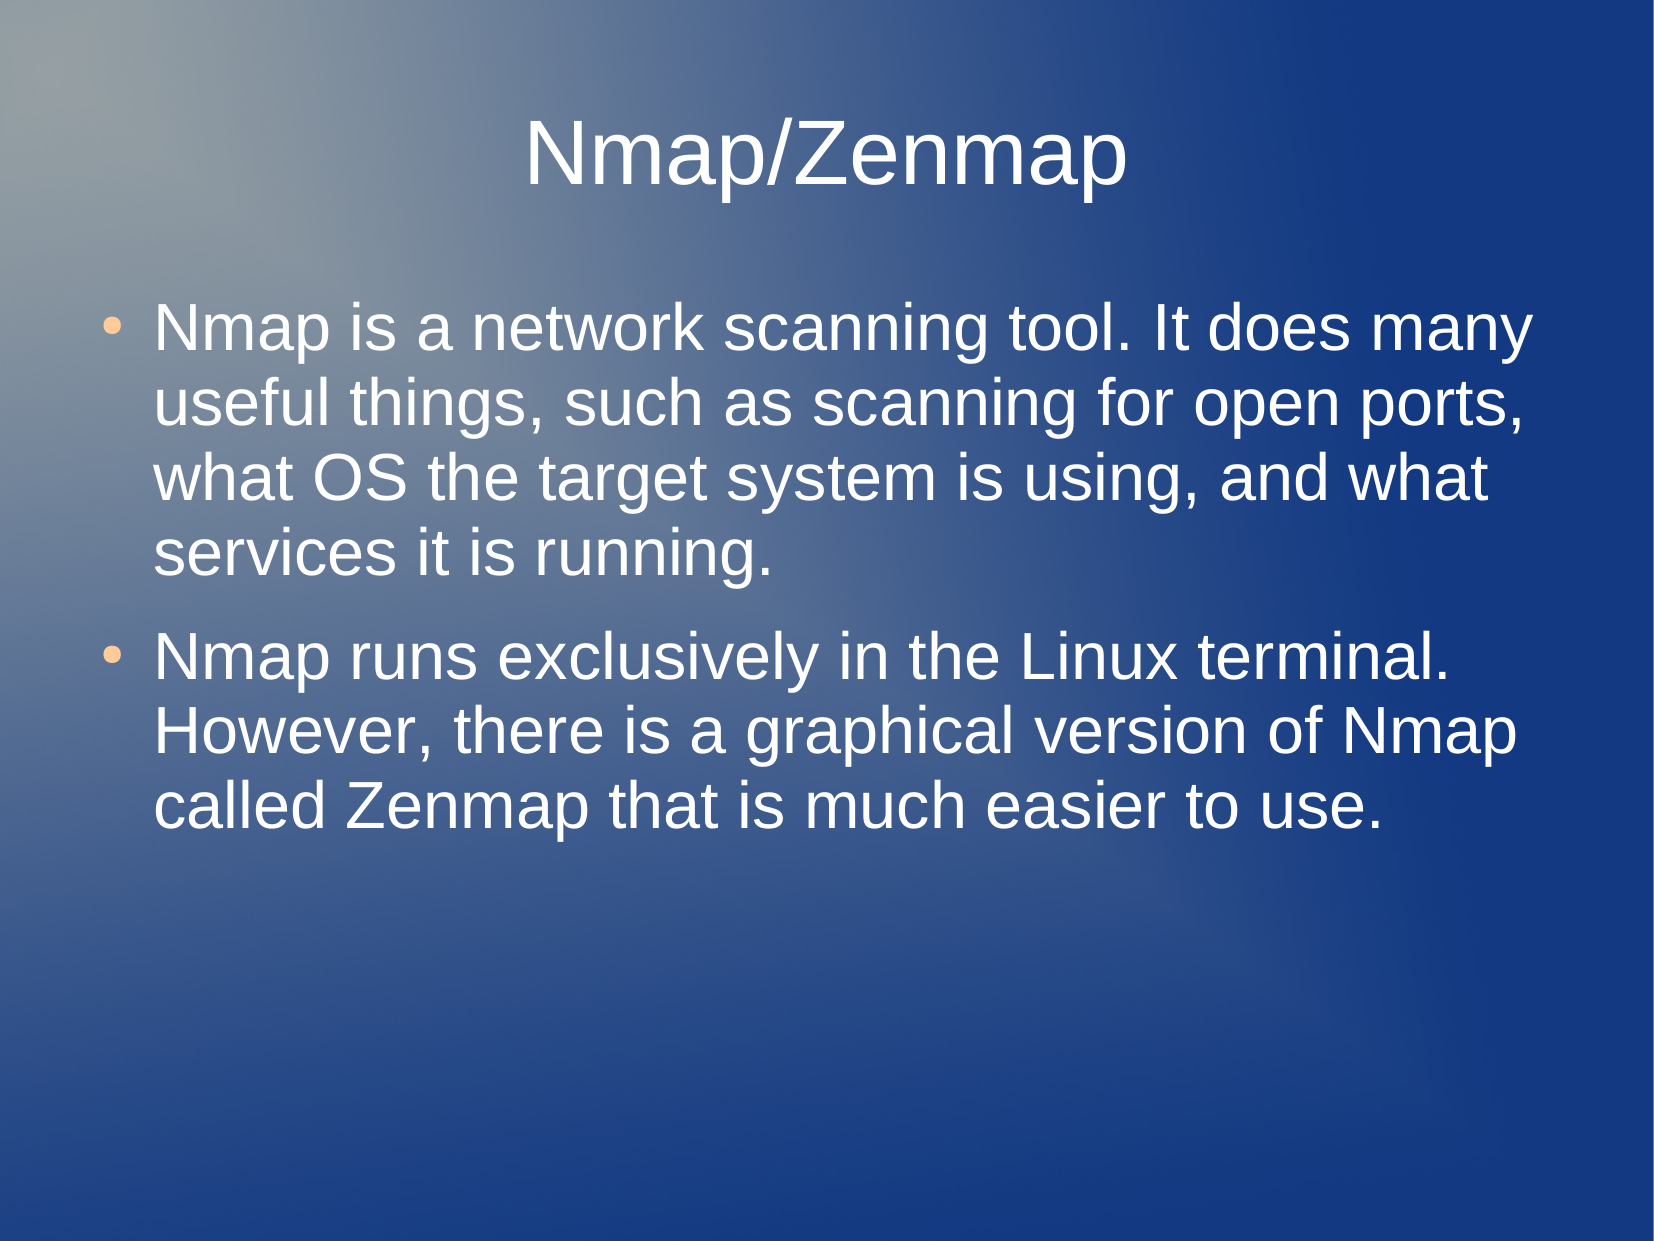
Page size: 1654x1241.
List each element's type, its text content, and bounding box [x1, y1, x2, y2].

list Nmap is a network scanning tool. It does many useful things, such as scanning for open ports, what OS the target system is using, and what services it is running. Nmap runs exclusively in the Linux terminal. However, there is a graphical version of Nmap called Zenmap that is much easier to use. [82, 290, 1571, 1109]
picture [0, 0, 1654, 1241]
title Nmap/Zenmap [82, 49, 1571, 257]
